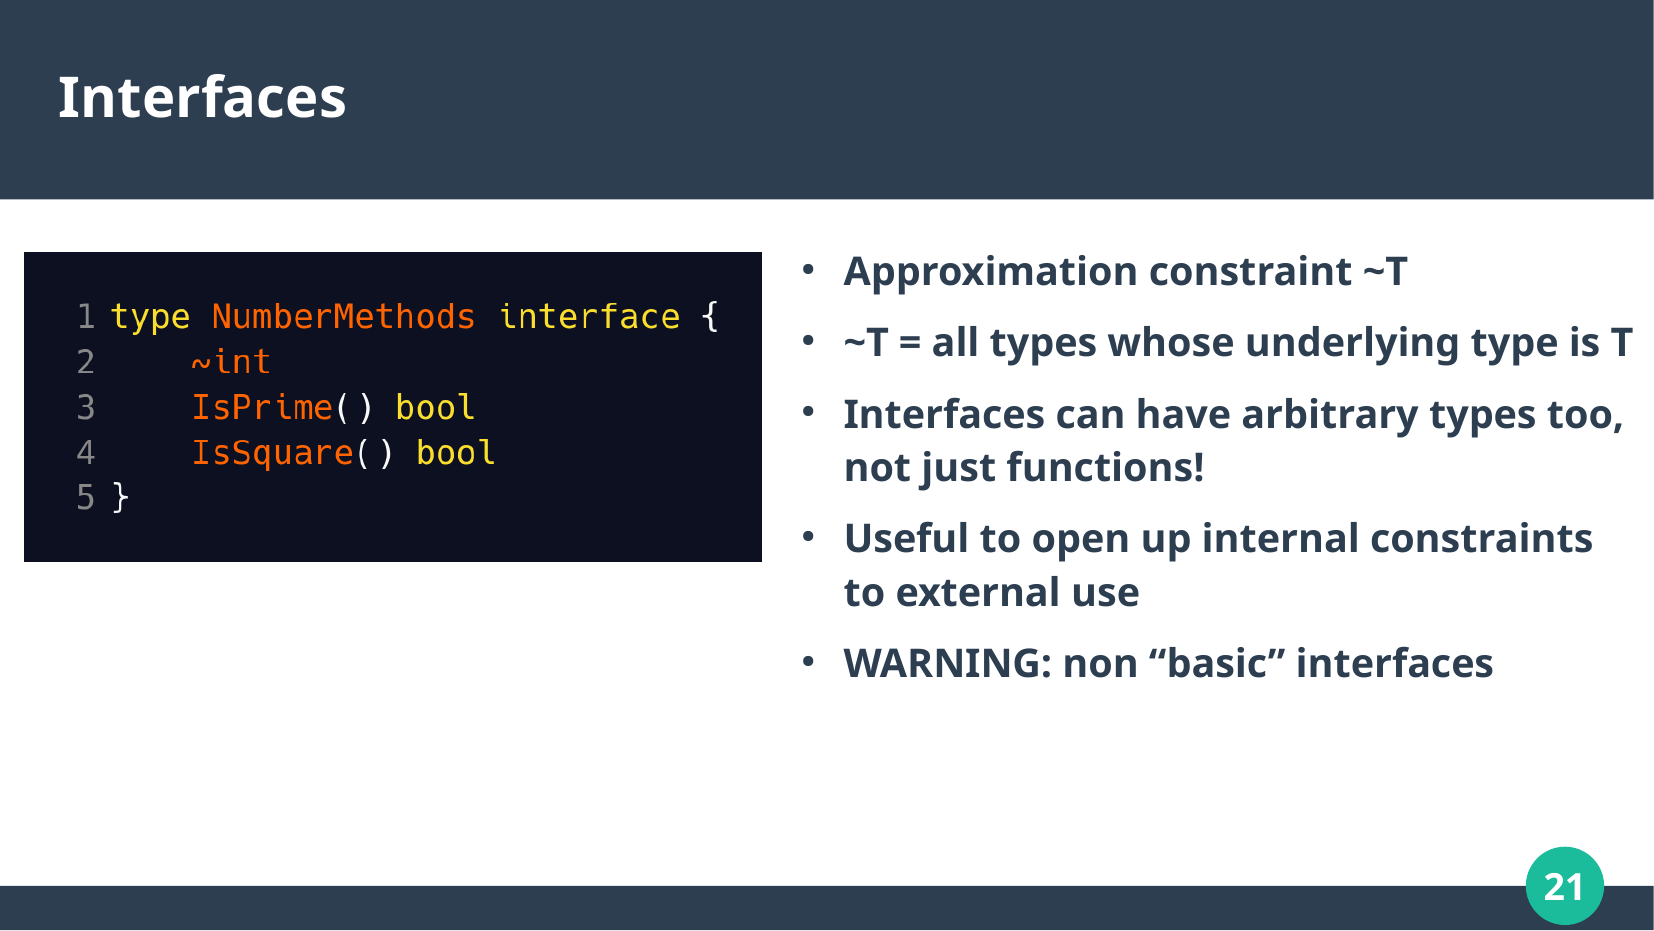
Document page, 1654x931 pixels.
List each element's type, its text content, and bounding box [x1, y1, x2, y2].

list Approximation constraint ~T ~T = all types whose underlying type is T Interfaces can have arbitrary types too, not just functions! Useful to open up internal constraints to external use WARNING: non “basic” interfaces [787, 243, 1636, 713]
title Interfaces [59, 37, 1595, 155]
picture [24, 252, 762, 562]
